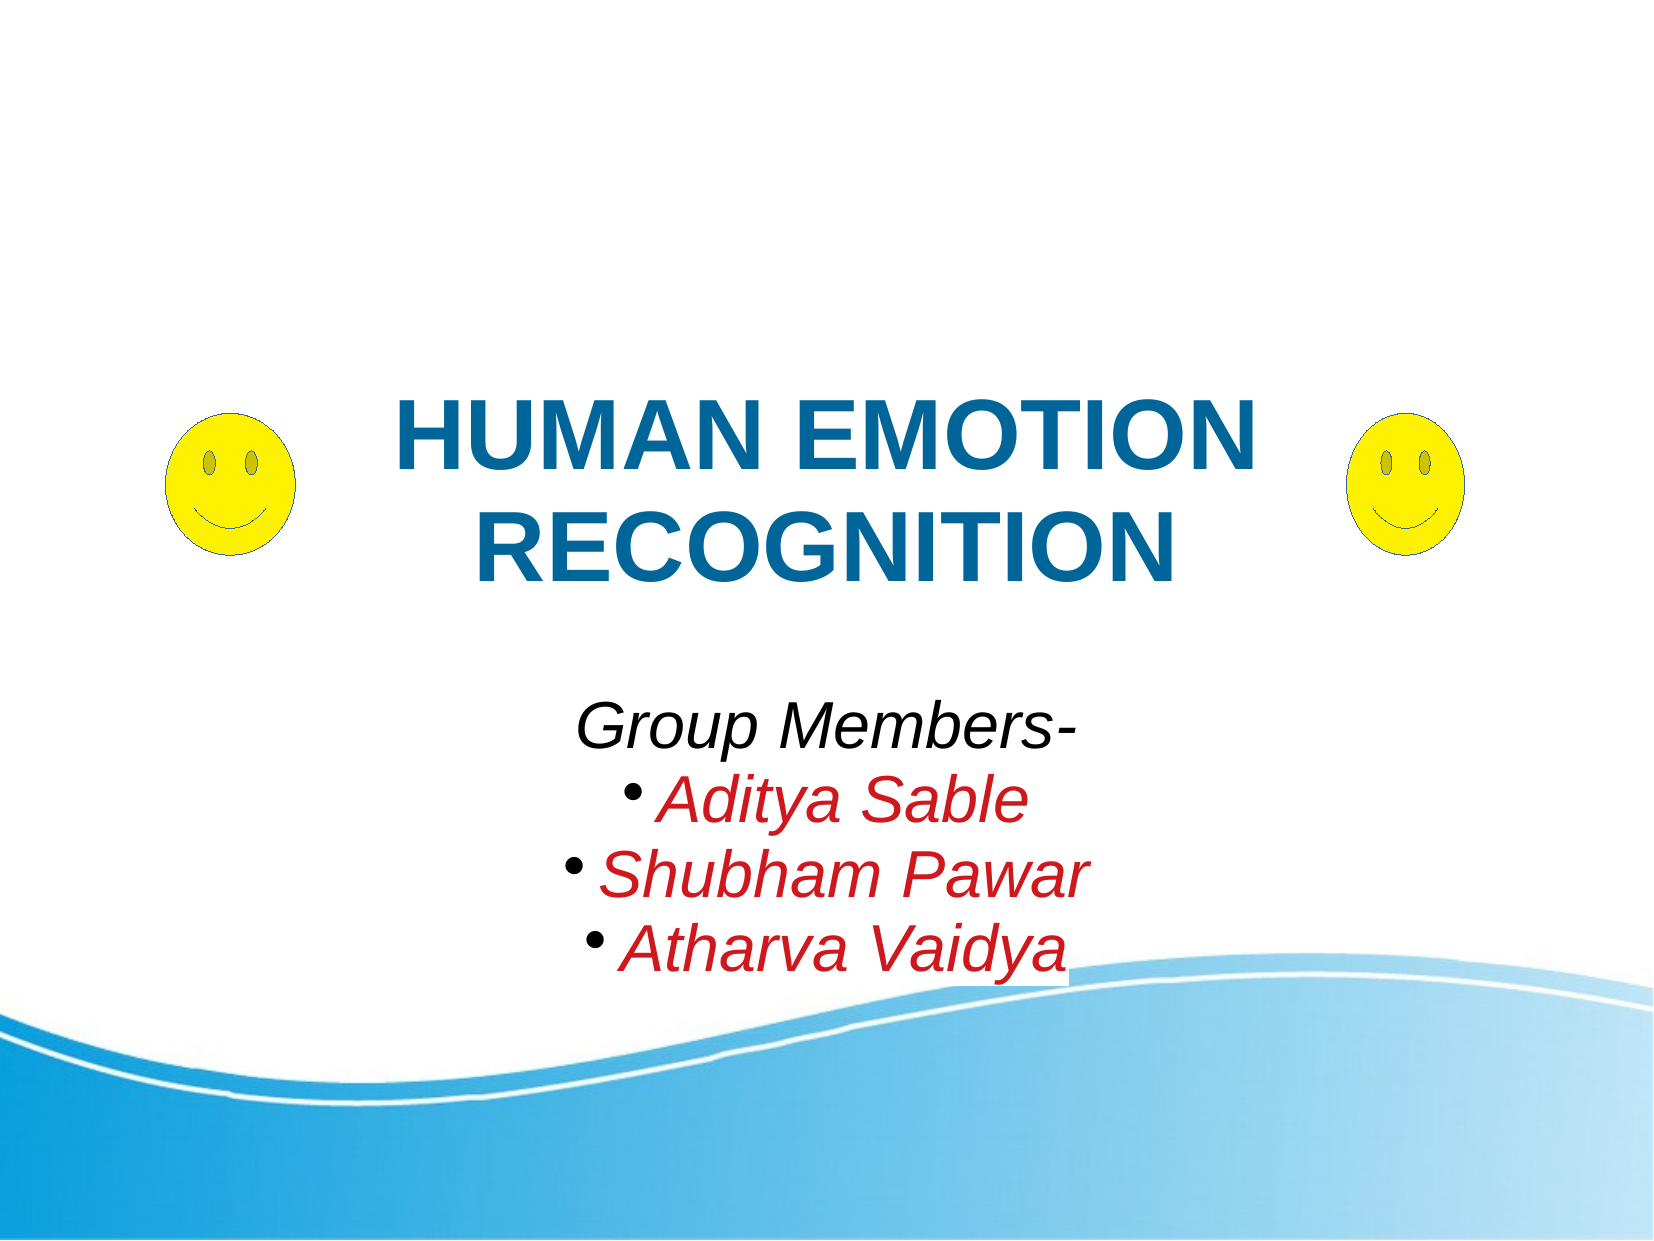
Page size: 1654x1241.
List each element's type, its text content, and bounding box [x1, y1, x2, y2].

title HUMAN EMOTION RECOGNITION [82, 378, 1571, 603]
subtitle Group Members- Aditya Sable Shubham Pawar Atharva Vaidya [82, 664, 1571, 1009]
text_box [1346, 413, 1465, 556]
text_box [165, 413, 296, 556]
picture [0, 952, 1654, 1240]
